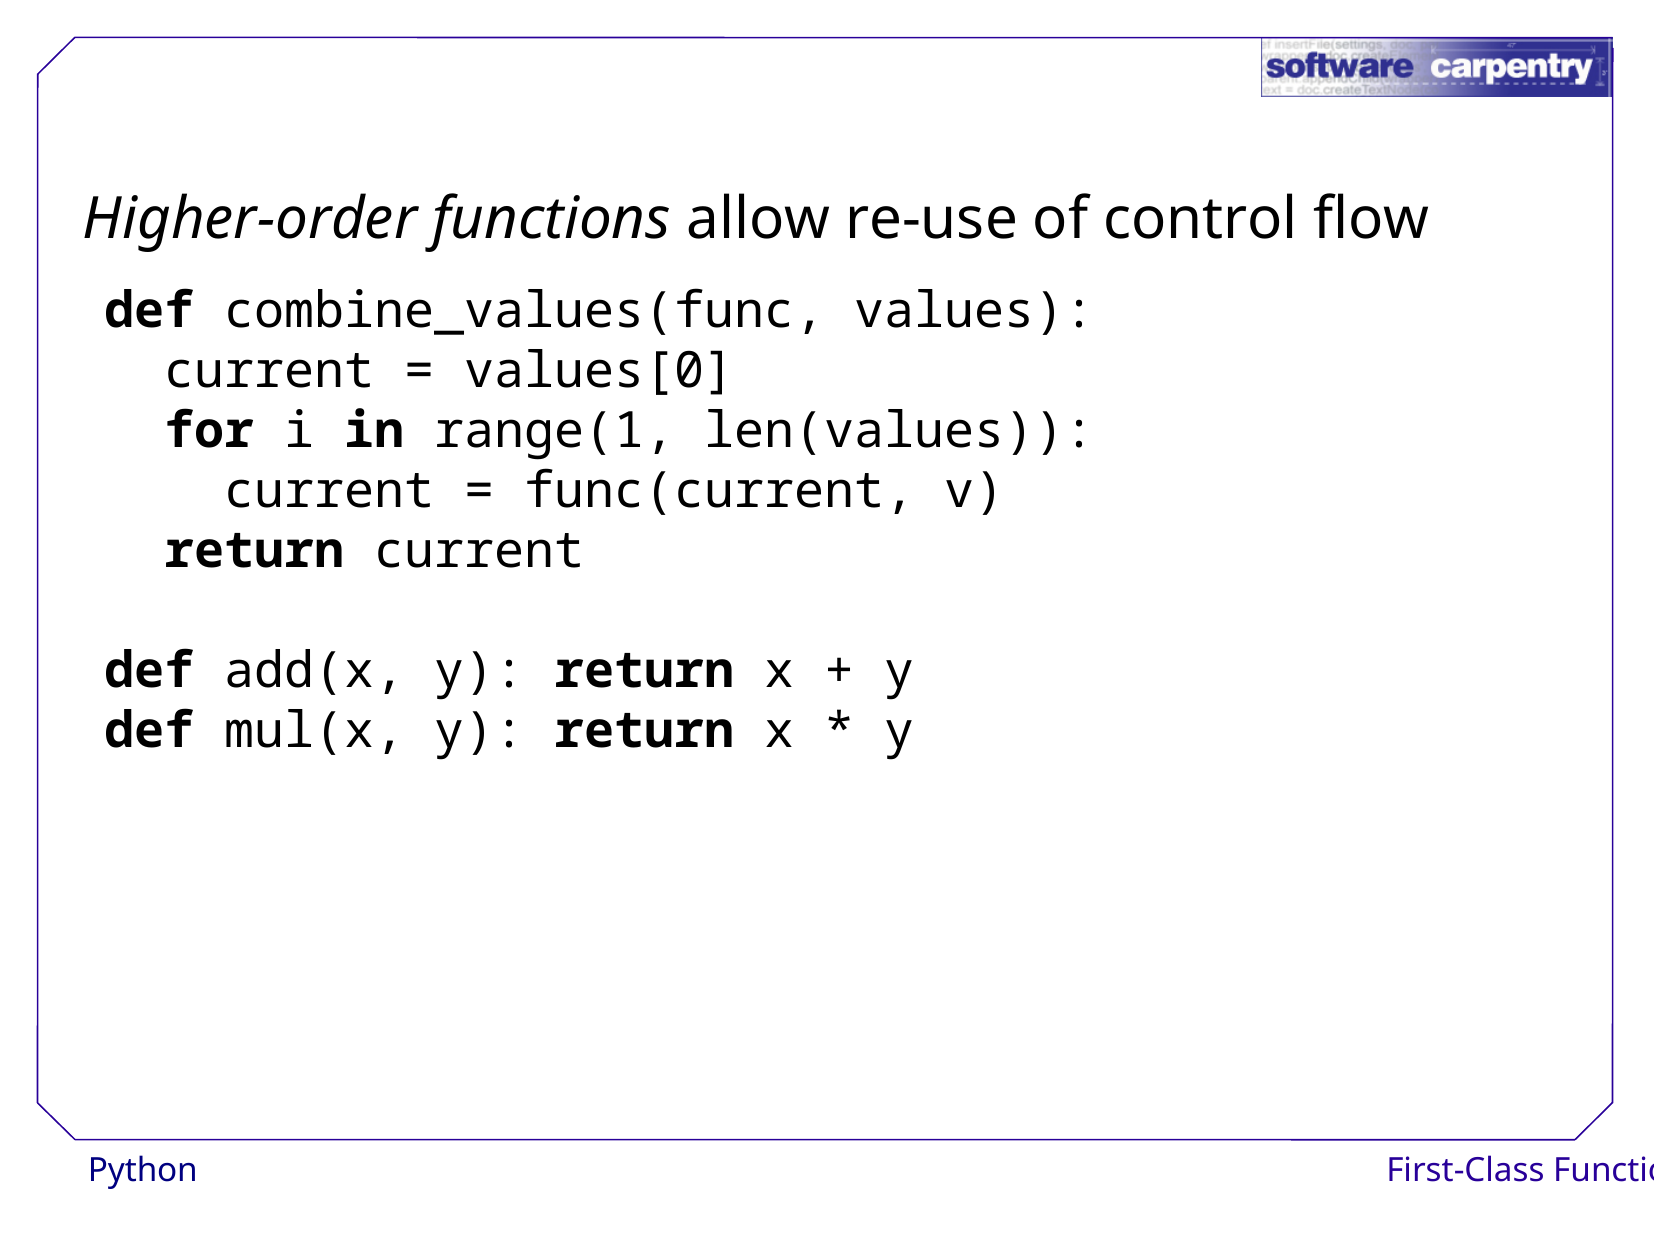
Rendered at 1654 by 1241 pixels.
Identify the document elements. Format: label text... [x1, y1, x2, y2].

picture [1261, 39, 1613, 97]
text_box Higher-order functions allow re-use of control flow [68, 138, 1595, 259]
text_box def combine_values(func, values): current = values[0] for i in range(1, len(values)): current = func(current, v) return current def add(x, y): return x + y def mul(x, y): return x * y [89, 270, 1234, 1065]
